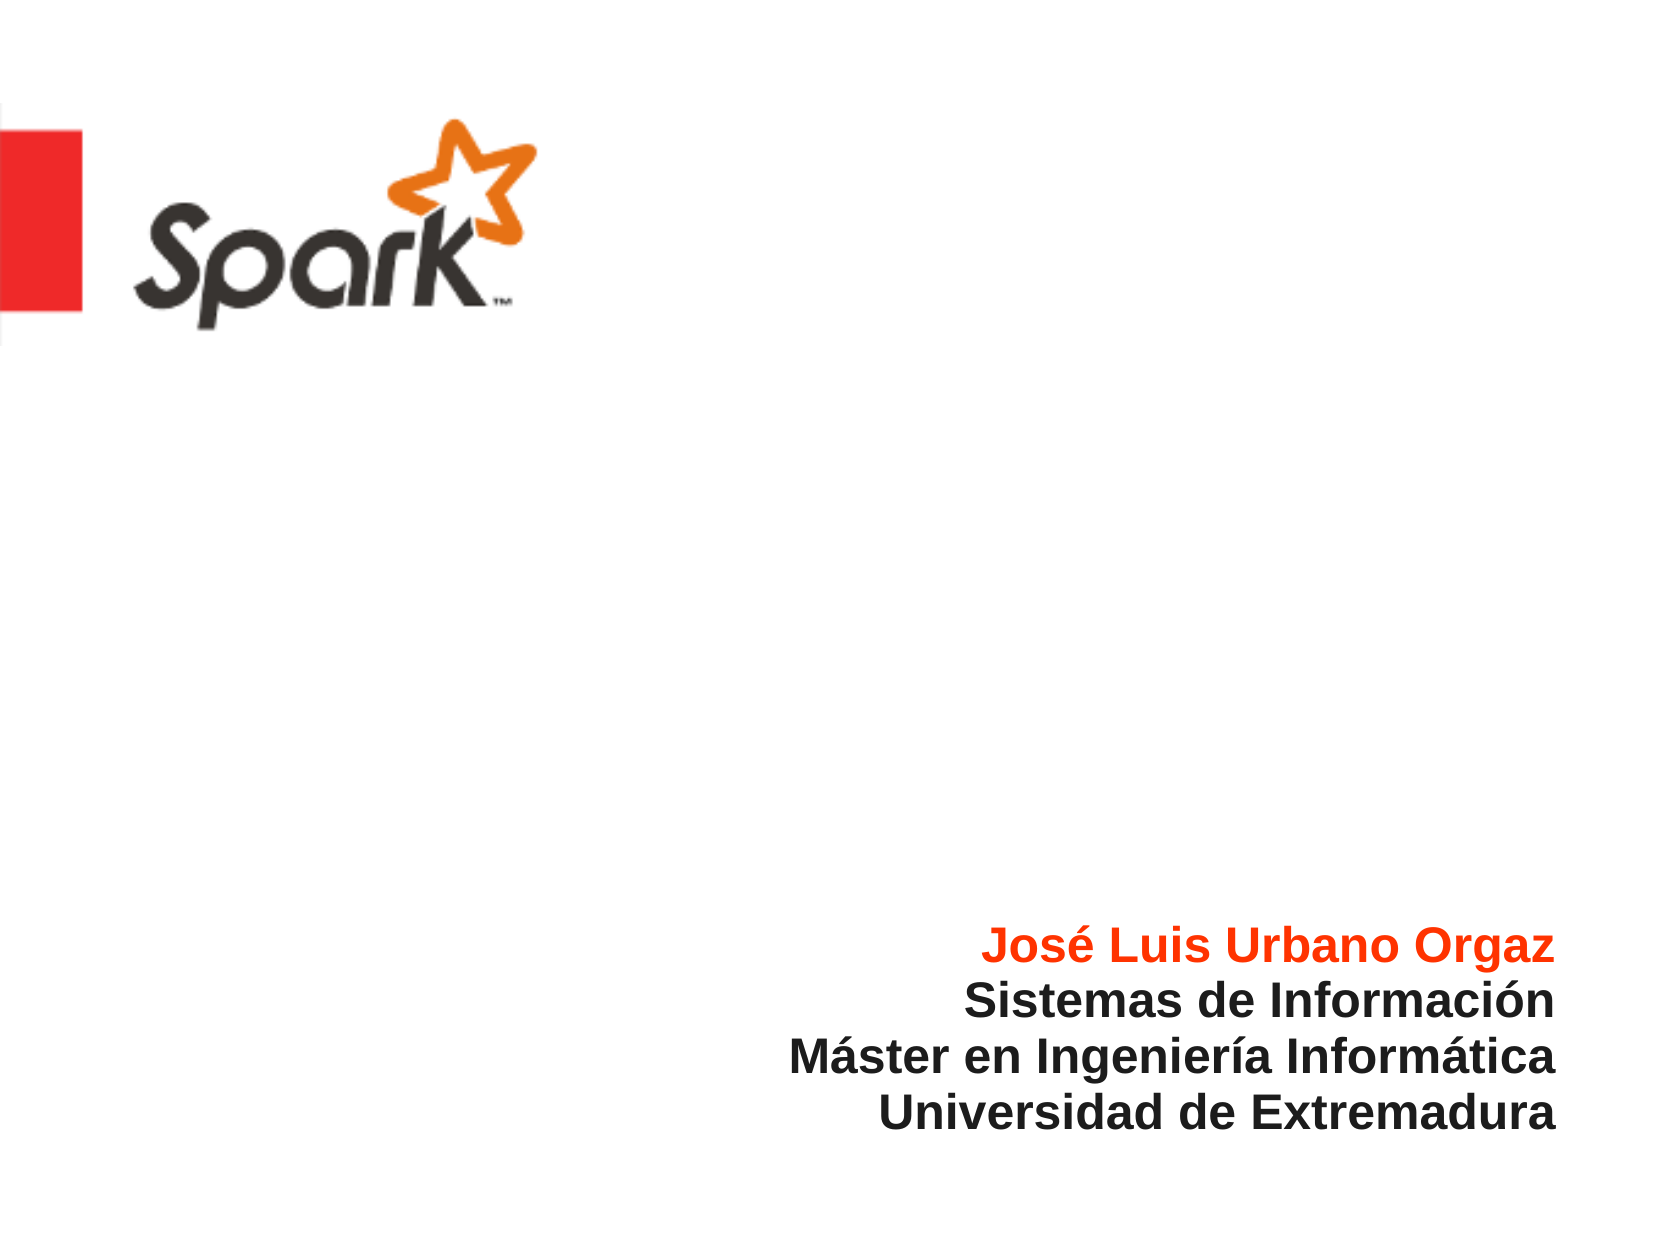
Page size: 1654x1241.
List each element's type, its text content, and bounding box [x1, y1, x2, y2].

picture [0, 103, 557, 346]
text_box José Luis Urbano Orgaz Sistemas de Información Máster en Ingeniería Informática Universidad de Extremadura [773, 909, 1571, 1148]
